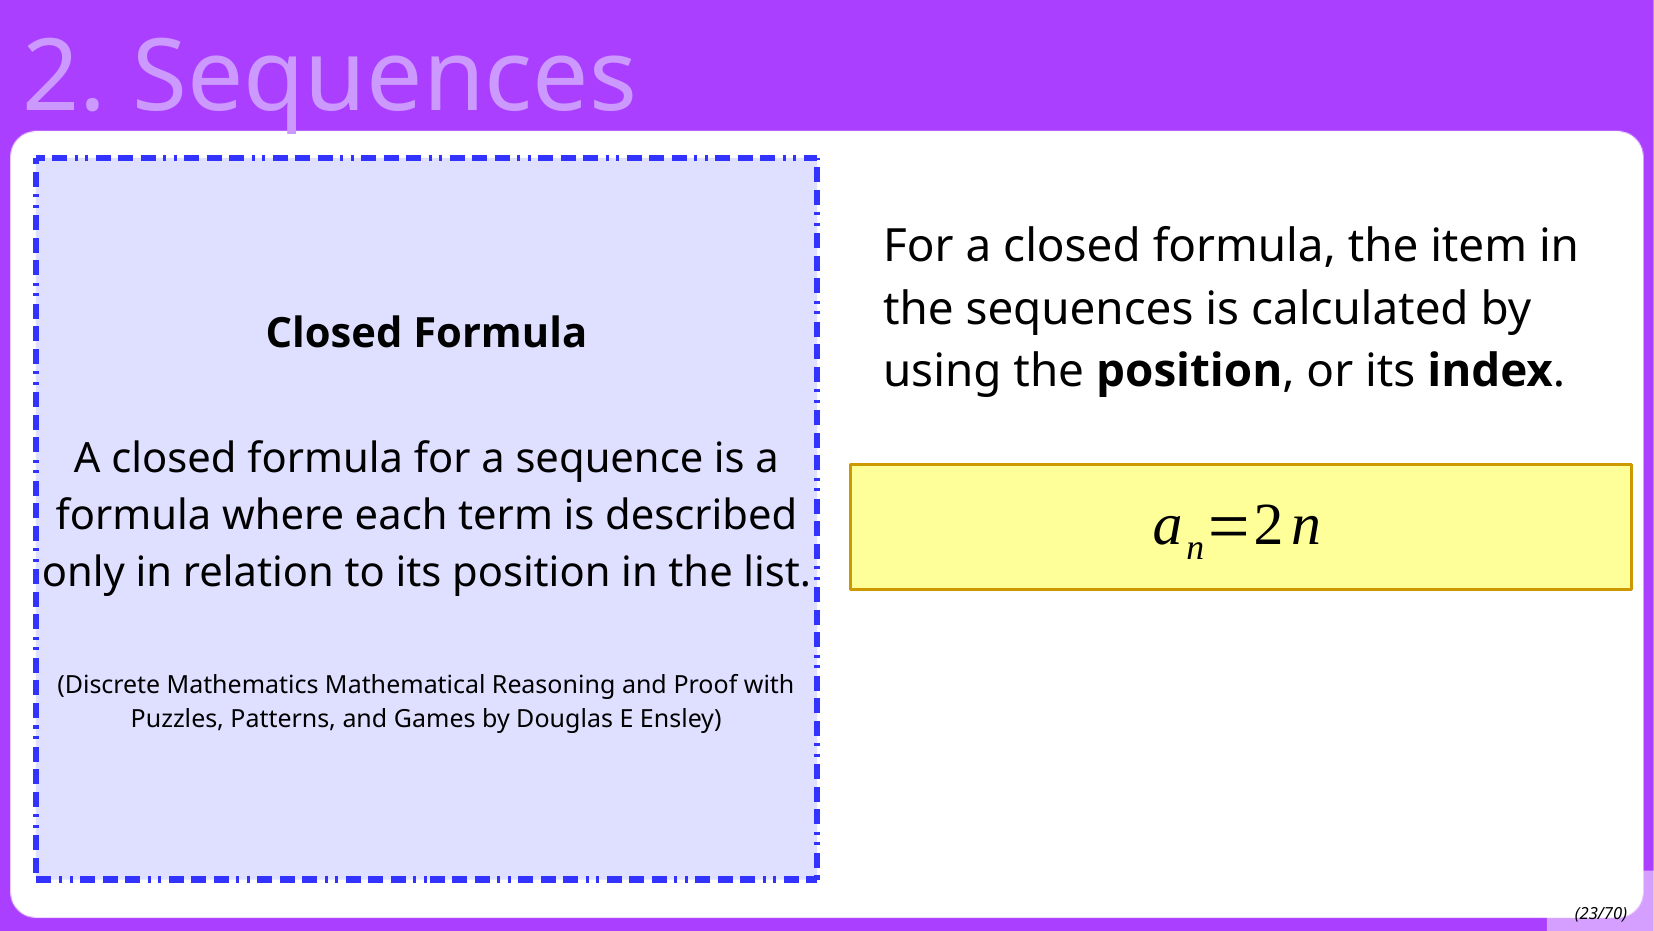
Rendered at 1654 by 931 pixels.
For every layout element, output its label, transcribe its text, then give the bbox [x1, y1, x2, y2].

text_box (<number>/70) [1546, 877, 1654, 931]
text_box For a closed formula, the item in the sequences is calculated by using the position, or its index. [839, 221, 1624, 392]
text_box +2 [1546, 870, 1654, 877]
picture [0, 0, 1654, 931]
chart [1137, 492, 1338, 568]
text_box [850, 464, 1632, 590]
text_box Closed Formula A closed formula for a sequence is a formula where each term is described only in relation to its position in the list. (Discrete Mathematics Mathematical Reasoning and Proof with Puzzles, Patterns, and Games by Douglas E Ensley) [35, 157, 818, 880]
title 2. Sequences [22, 13, 1511, 130]
